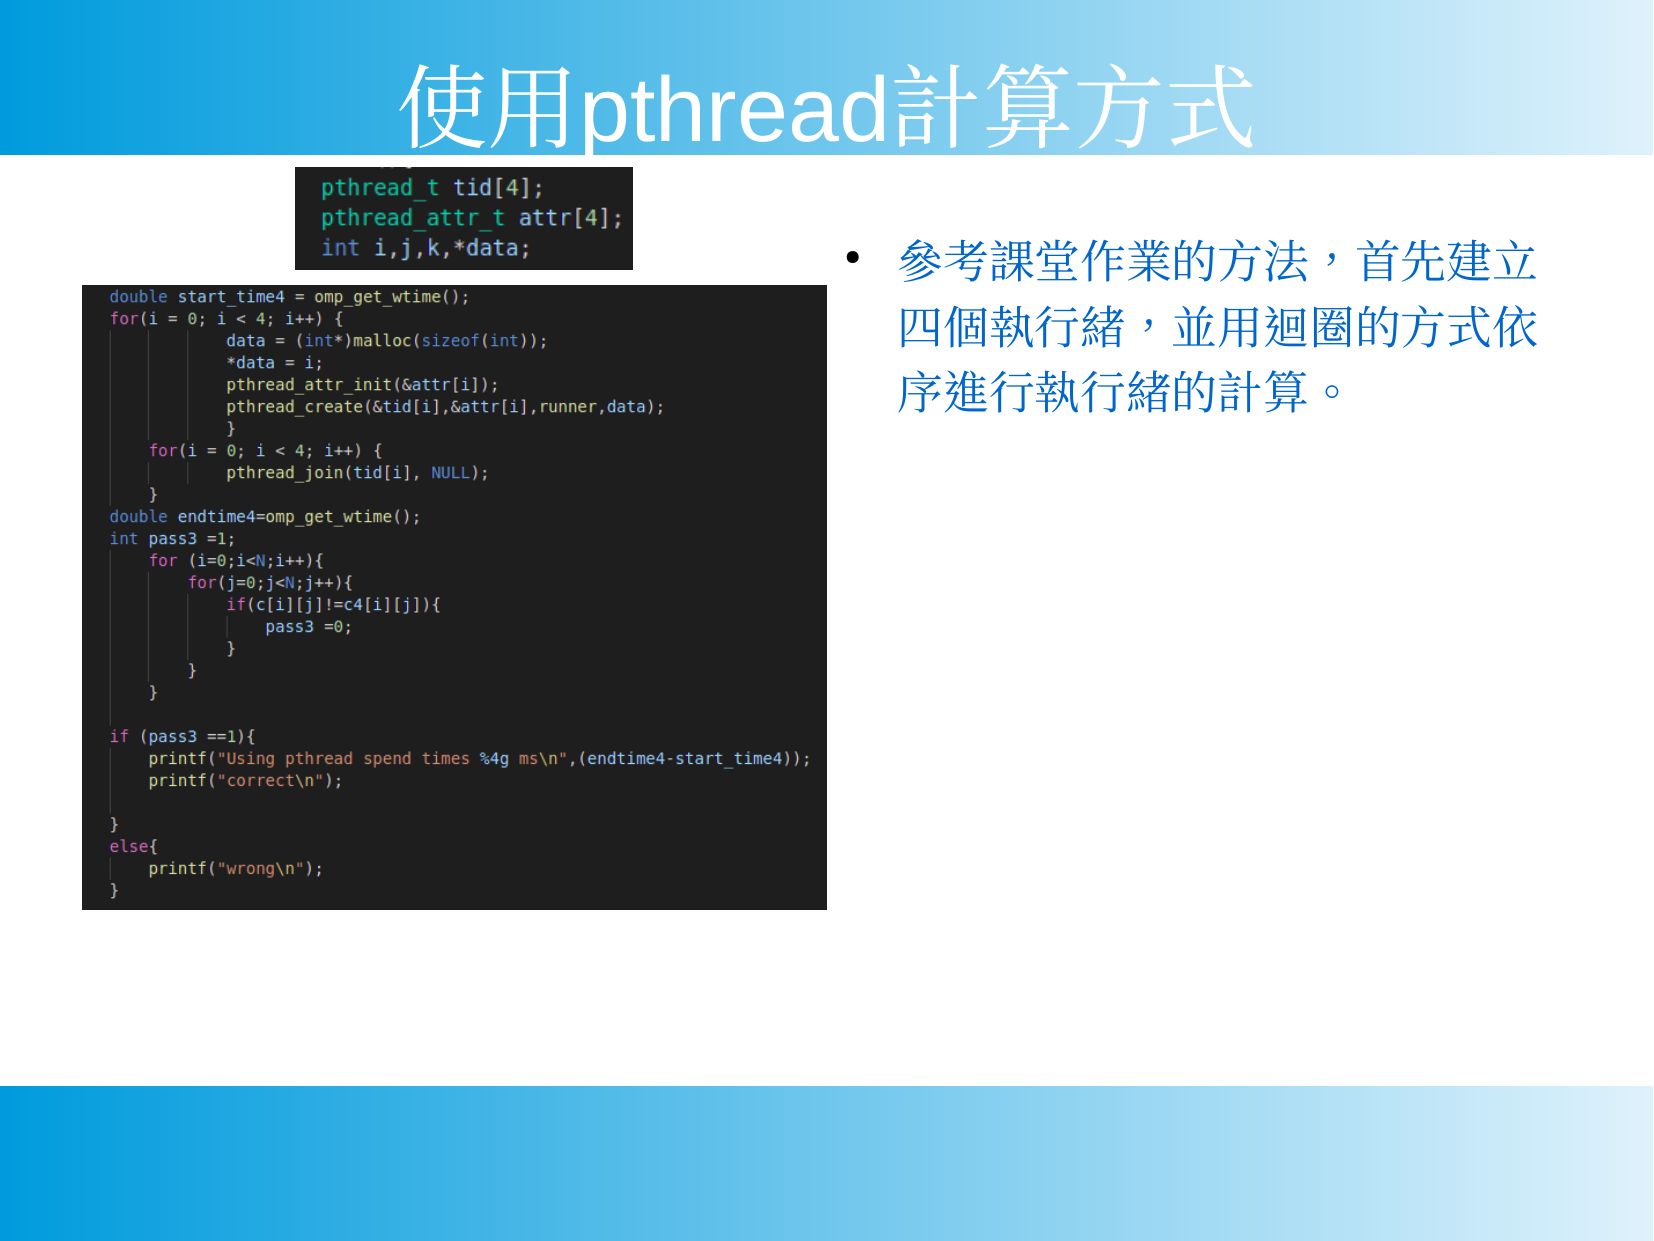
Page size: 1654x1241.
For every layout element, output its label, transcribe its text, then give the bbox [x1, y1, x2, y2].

title 使用pthread計算方式 [82, 35, 1571, 168]
picture [82, 285, 827, 910]
picture [295, 167, 633, 270]
list 參考課堂作業的方法，首先建立 四個執行緒，並用迴圈的方式依序進行執行緒的計算。 [826, 225, 1571, 945]
